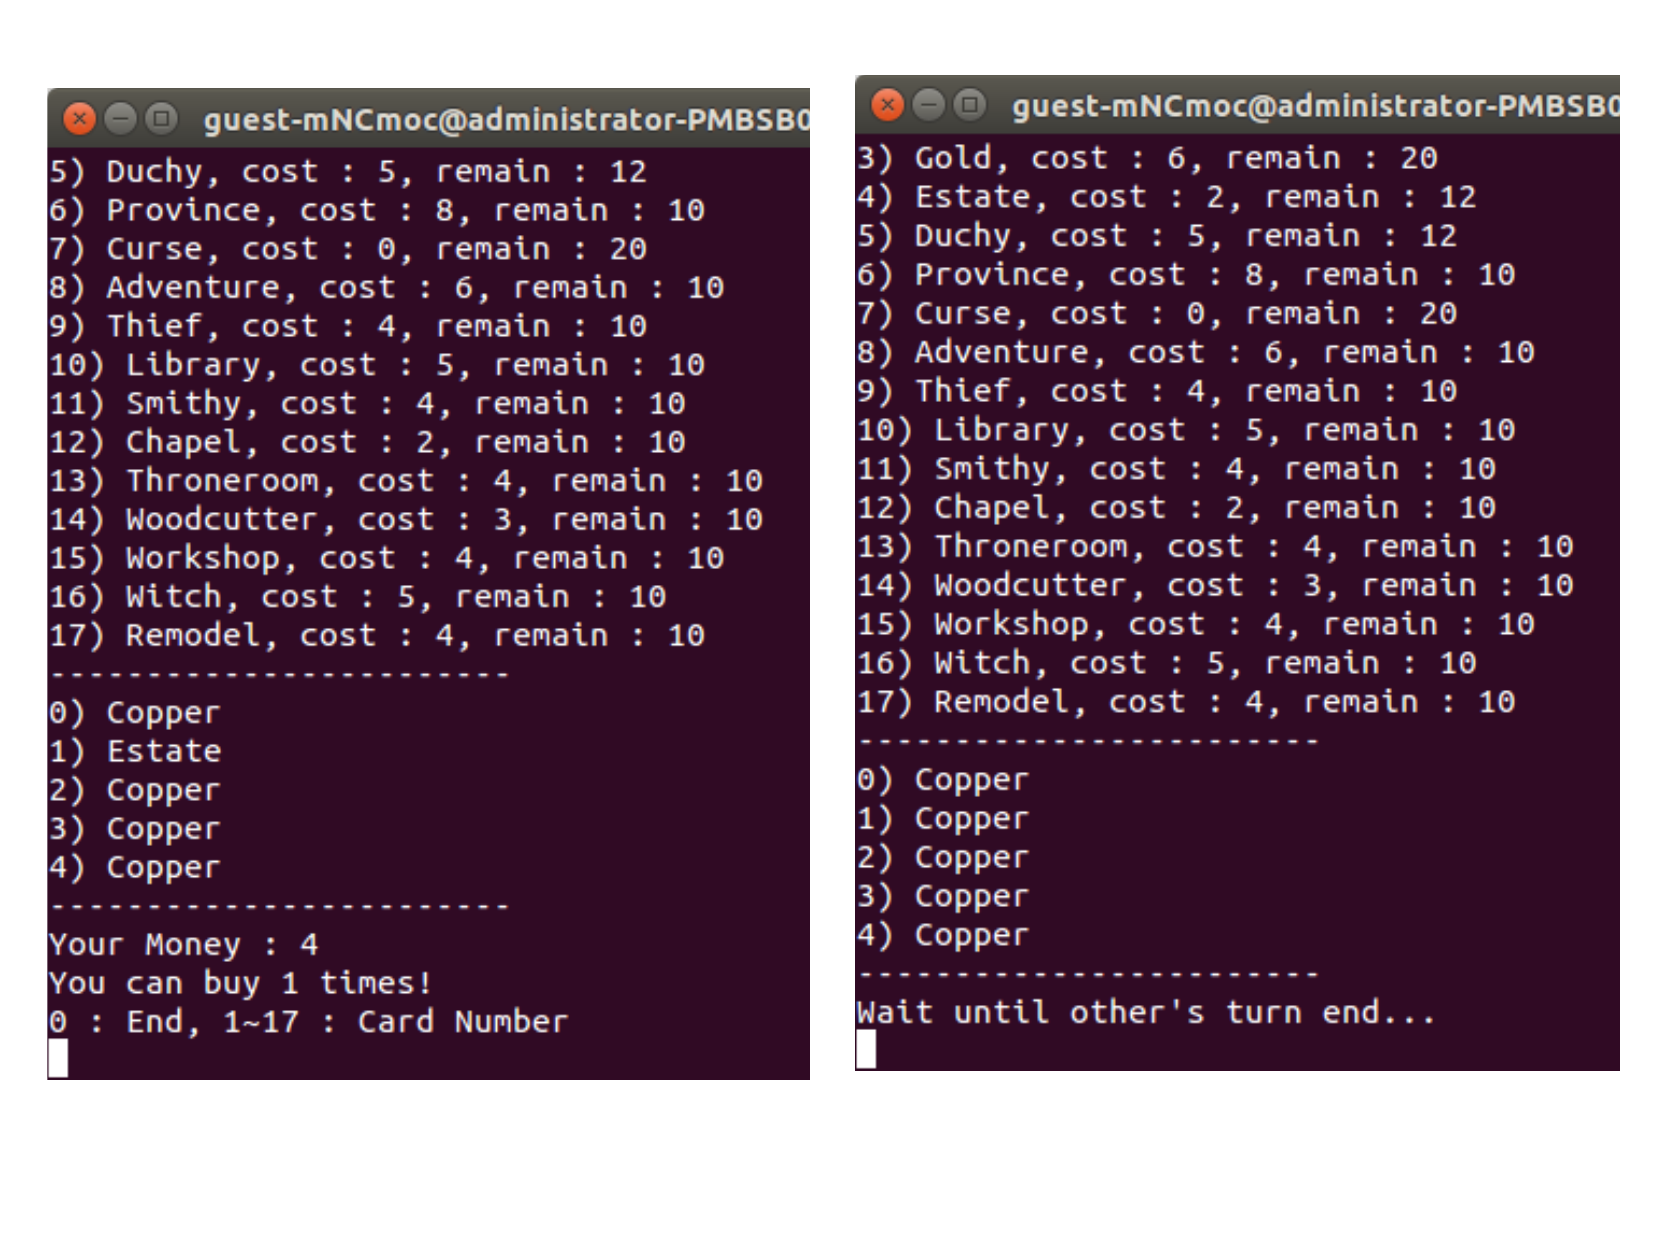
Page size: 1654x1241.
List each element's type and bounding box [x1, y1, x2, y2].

picture [47, 88, 811, 1081]
picture [855, 75, 1621, 1072]
